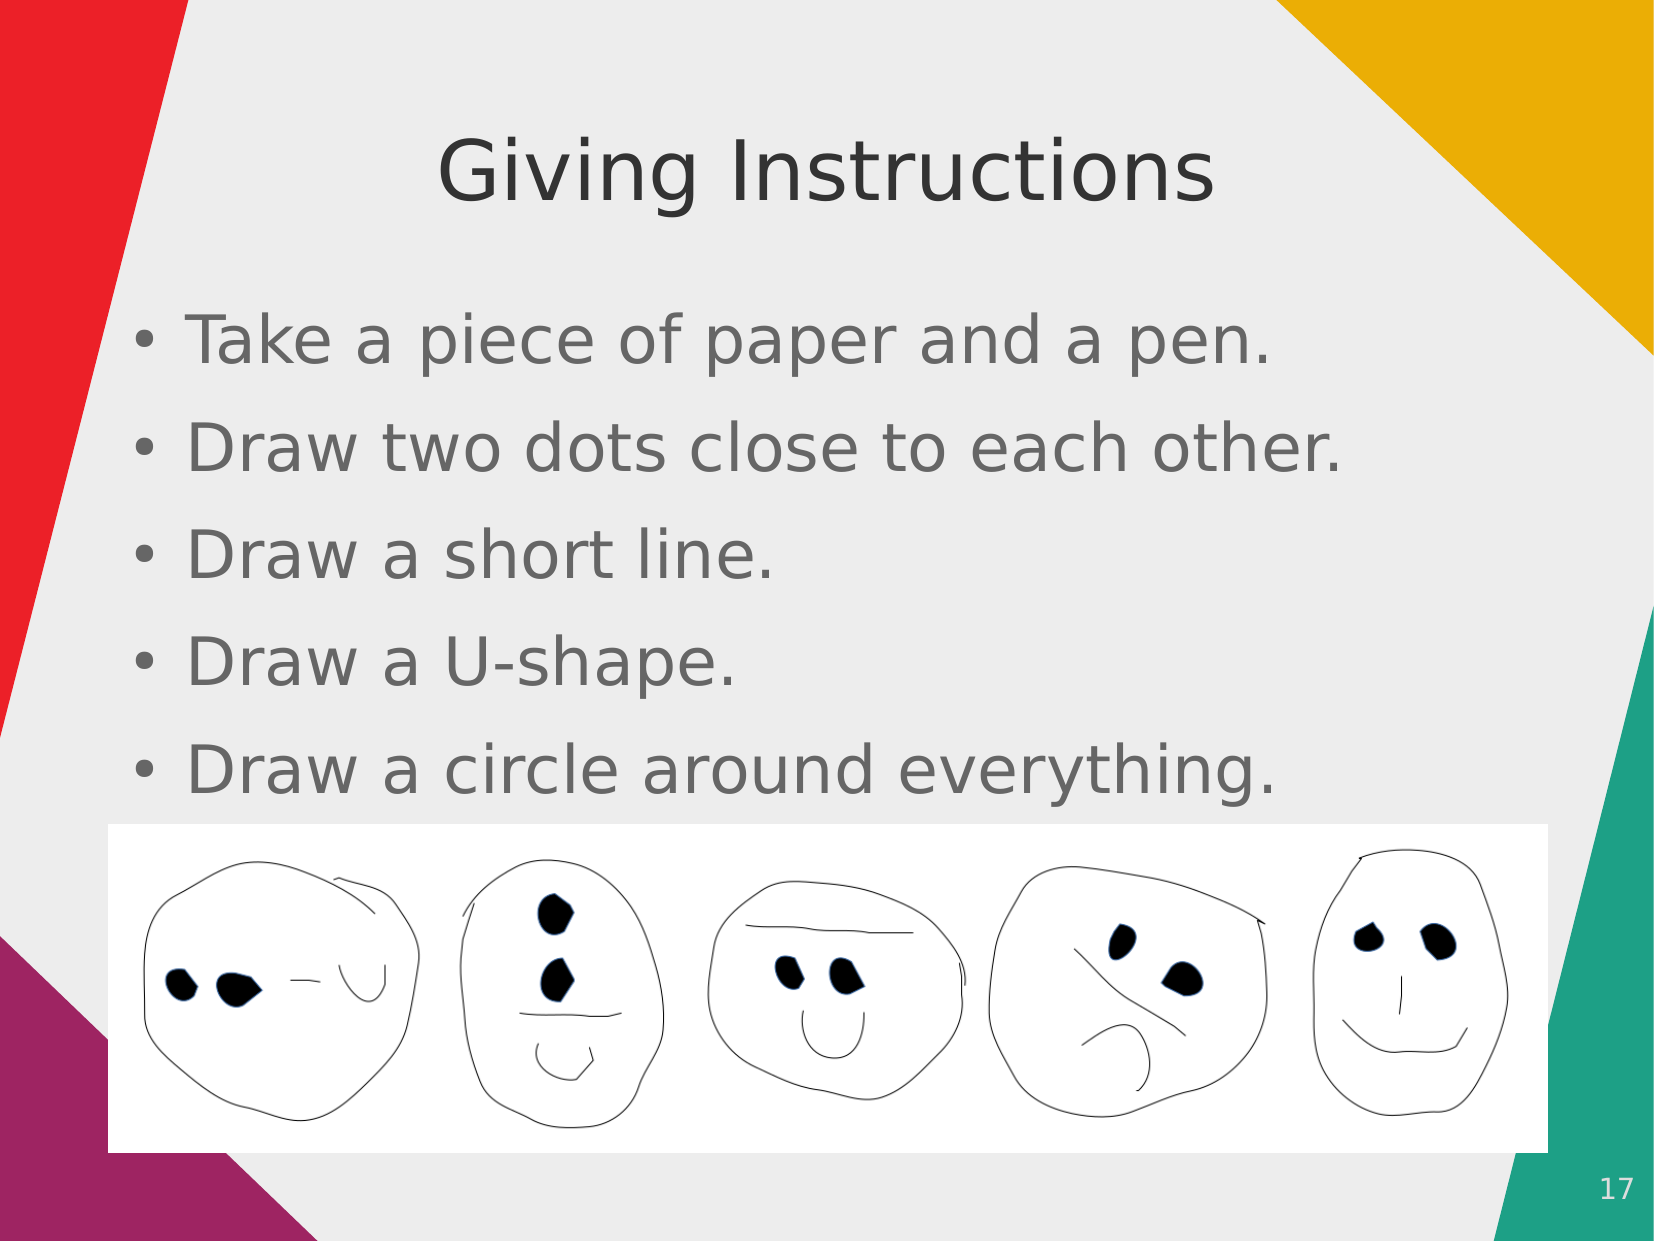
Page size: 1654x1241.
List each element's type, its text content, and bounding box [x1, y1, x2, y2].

title Giving Instructions [114, 73, 1539, 271]
picture [108, 824, 1548, 1153]
list Take a piece of paper and a pen. Draw two dots close to each other. Draw a short line. Draw a U-shape. Draw a circle around everything. [114, 302, 1539, 824]
